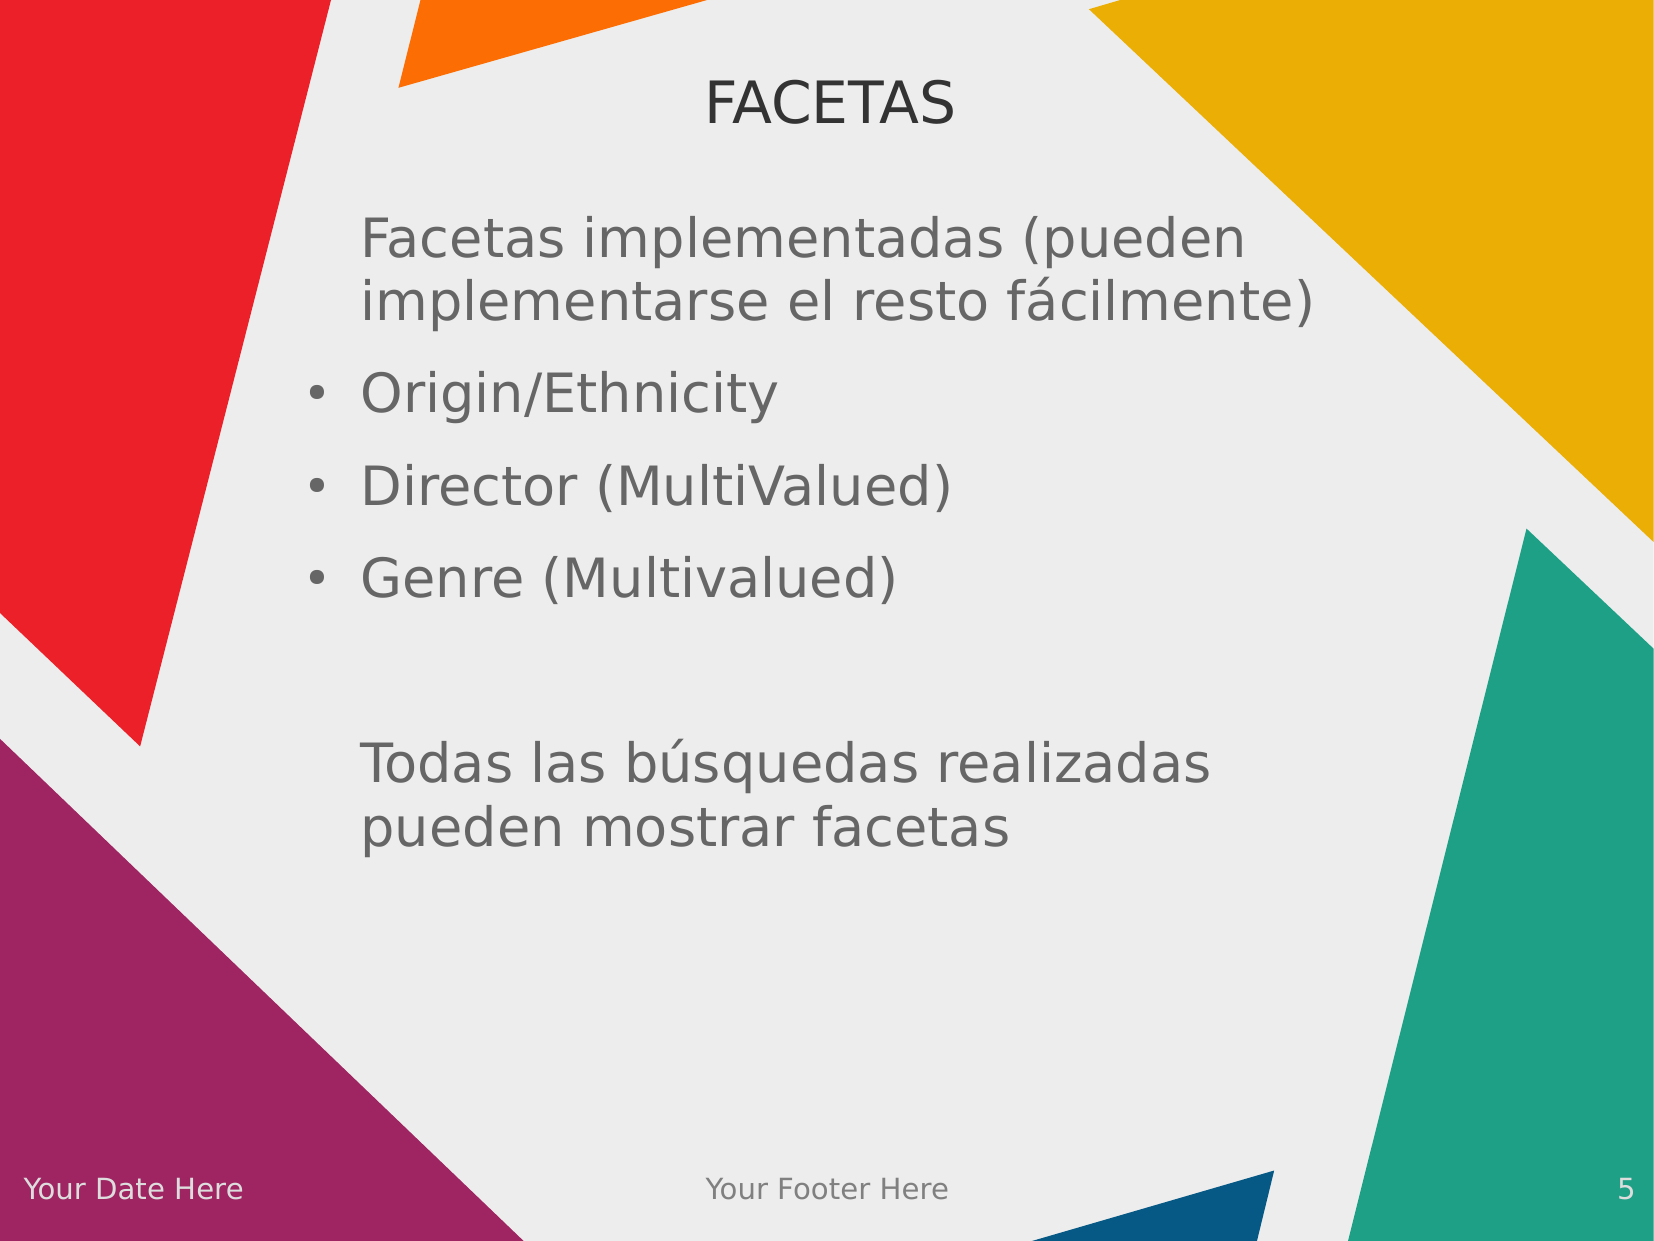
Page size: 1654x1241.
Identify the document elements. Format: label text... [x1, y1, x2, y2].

title FACETAS [289, 0, 1372, 207]
list Facetas implementadas (pueden implementarse el resto fácilmente) Origin/Ethnicity Director (MultiValued) Genre (Multivalued) Todas las búsquedas realizadas pueden mostrar facetas [289, 207, 1372, 1007]
